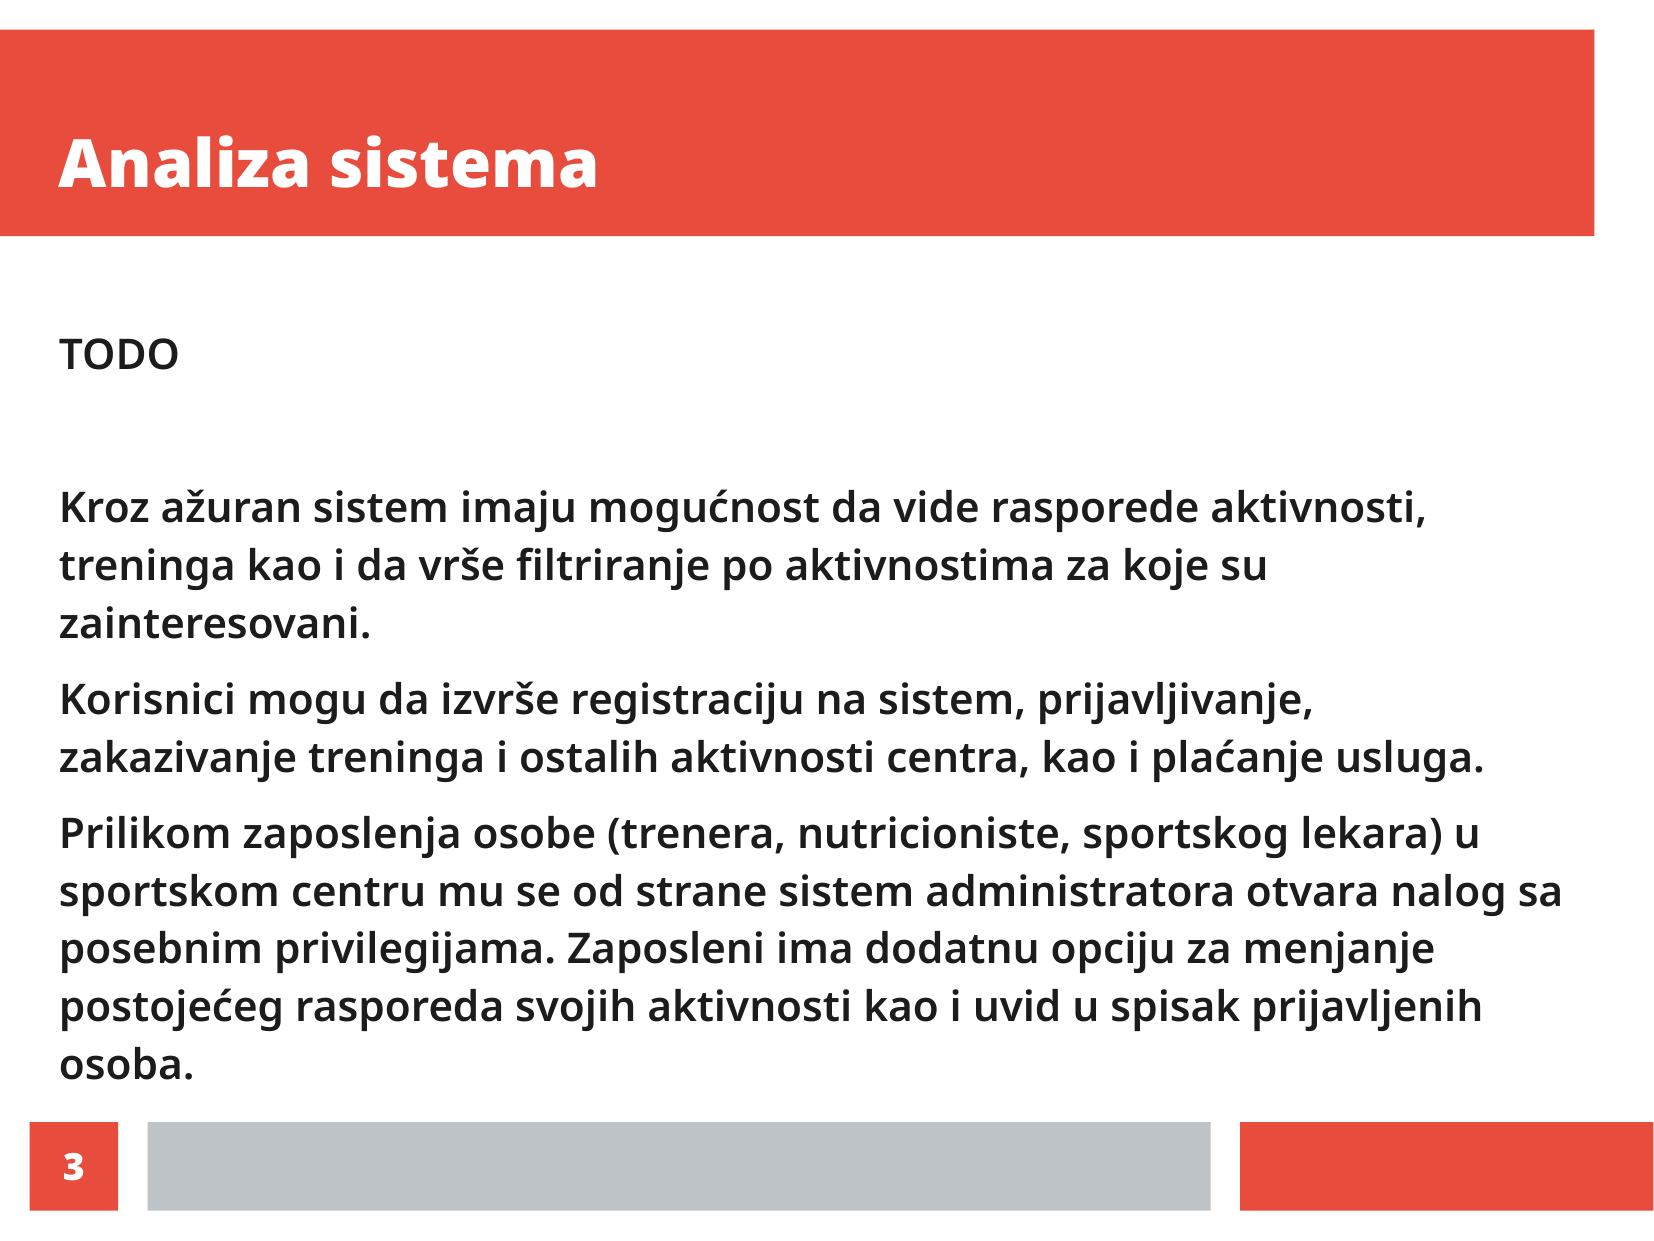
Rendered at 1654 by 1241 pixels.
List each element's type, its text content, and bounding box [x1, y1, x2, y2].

list TODO Kroz ažuran sistem imaju mogućnost da vide rasporede aktivnosti, treninga kao i da vrše filtriranje po aktivnostima za koje su zainteresovani. Korisnici mogu da izvrše registraciju na sistem, prijavljivanje, zakazivanje treninga i ostalih aktivnosti centra, kao i plaćanje usluga. Prilikom zaposlenja osobe (trenera, nutricioniste, sportskog lekara) u sportskom centru mu se od strane sistem administratora otvara nalog sa posebnim privilegijama. Zaposleni ima dodatnu opciju za menjanje postojećeg rasporeda svojih aktivnosti kao i uvid u spisak prijavljenih osoba. [59, 324, 1565, 1093]
title Analiza sistema [59, 59, 1595, 207]
